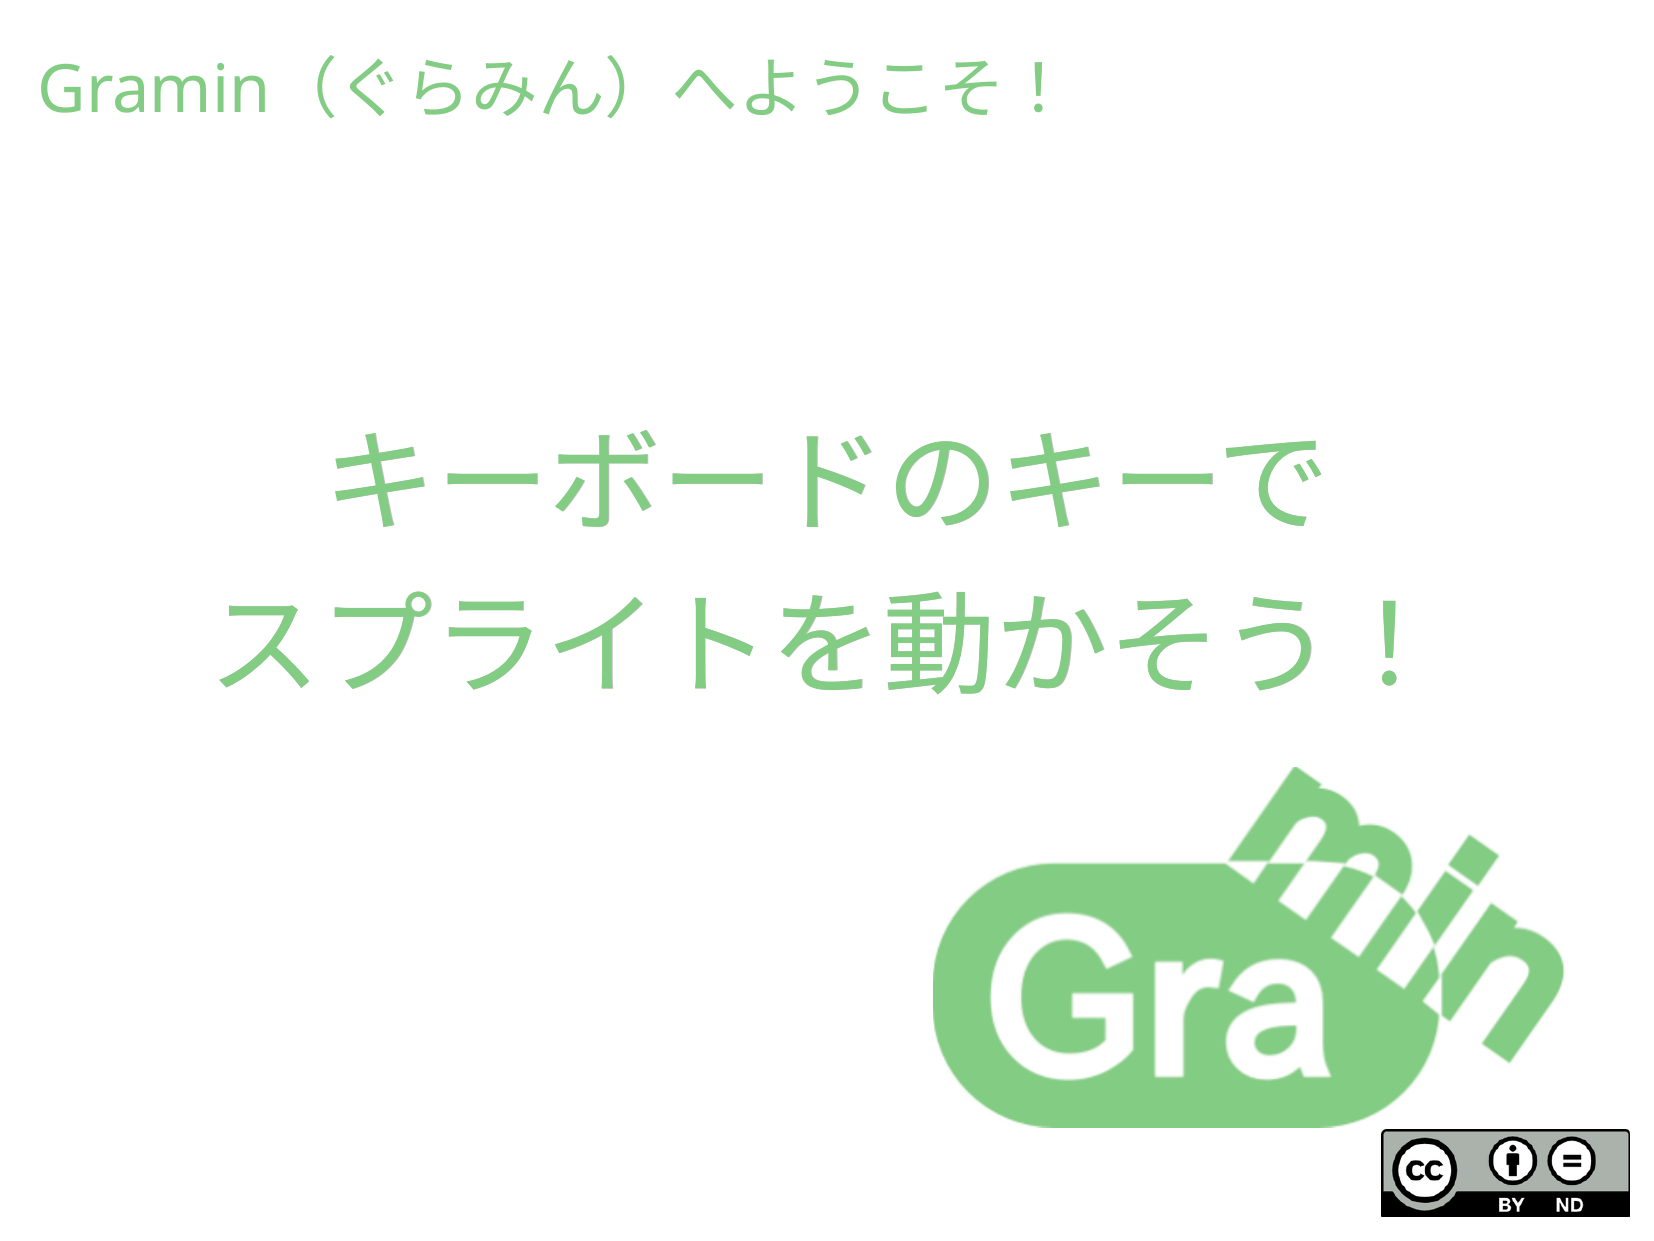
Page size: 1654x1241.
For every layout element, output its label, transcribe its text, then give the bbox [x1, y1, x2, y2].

picture [1381, 1129, 1630, 1217]
picture [933, 767, 1577, 1128]
title キーボードのキーで スプライトを動かそう！ [159, 369, 1495, 741]
title Gramin（ぐらみん）へようこそ！ [35, 33, 1075, 133]
